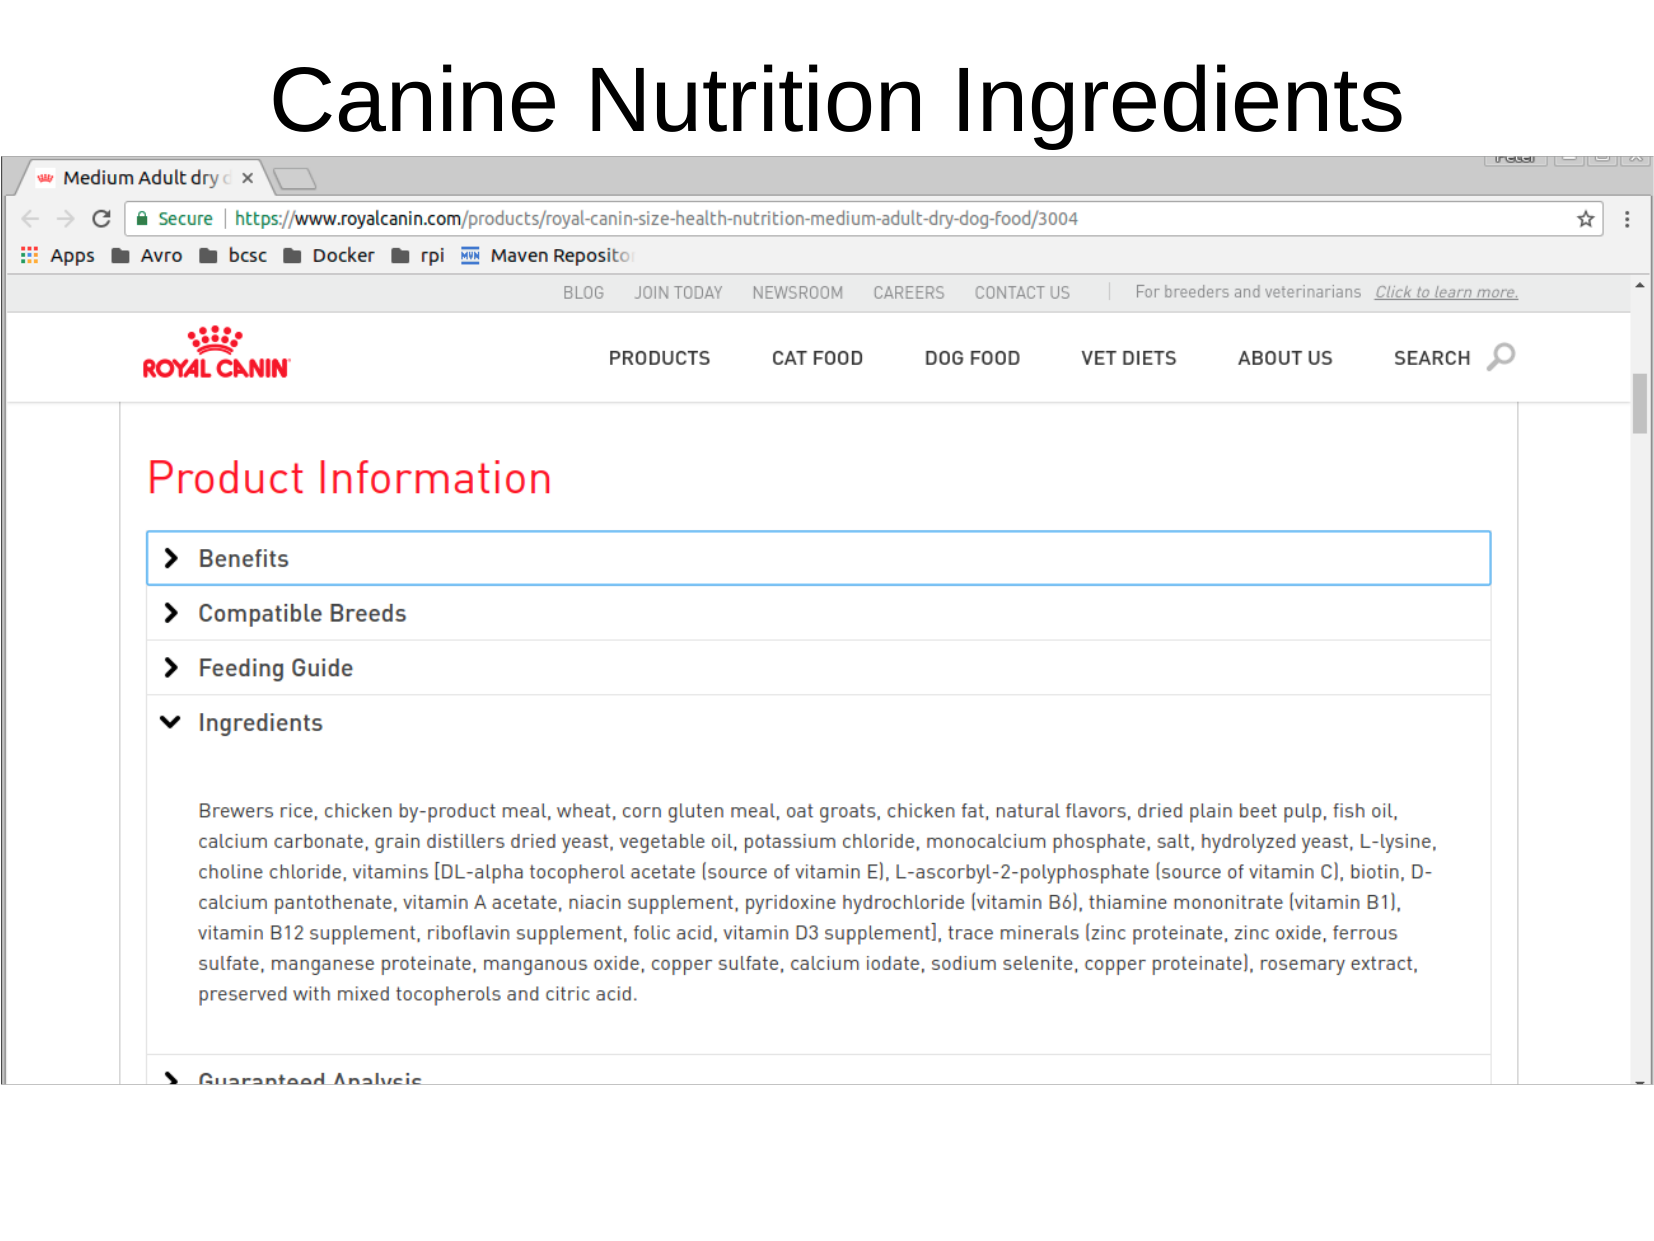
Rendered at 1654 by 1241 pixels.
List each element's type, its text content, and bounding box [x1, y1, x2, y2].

title Canine Nutrition Ingredients [105, 48, 1571, 140]
picture [1, 140, 1654, 1102]
